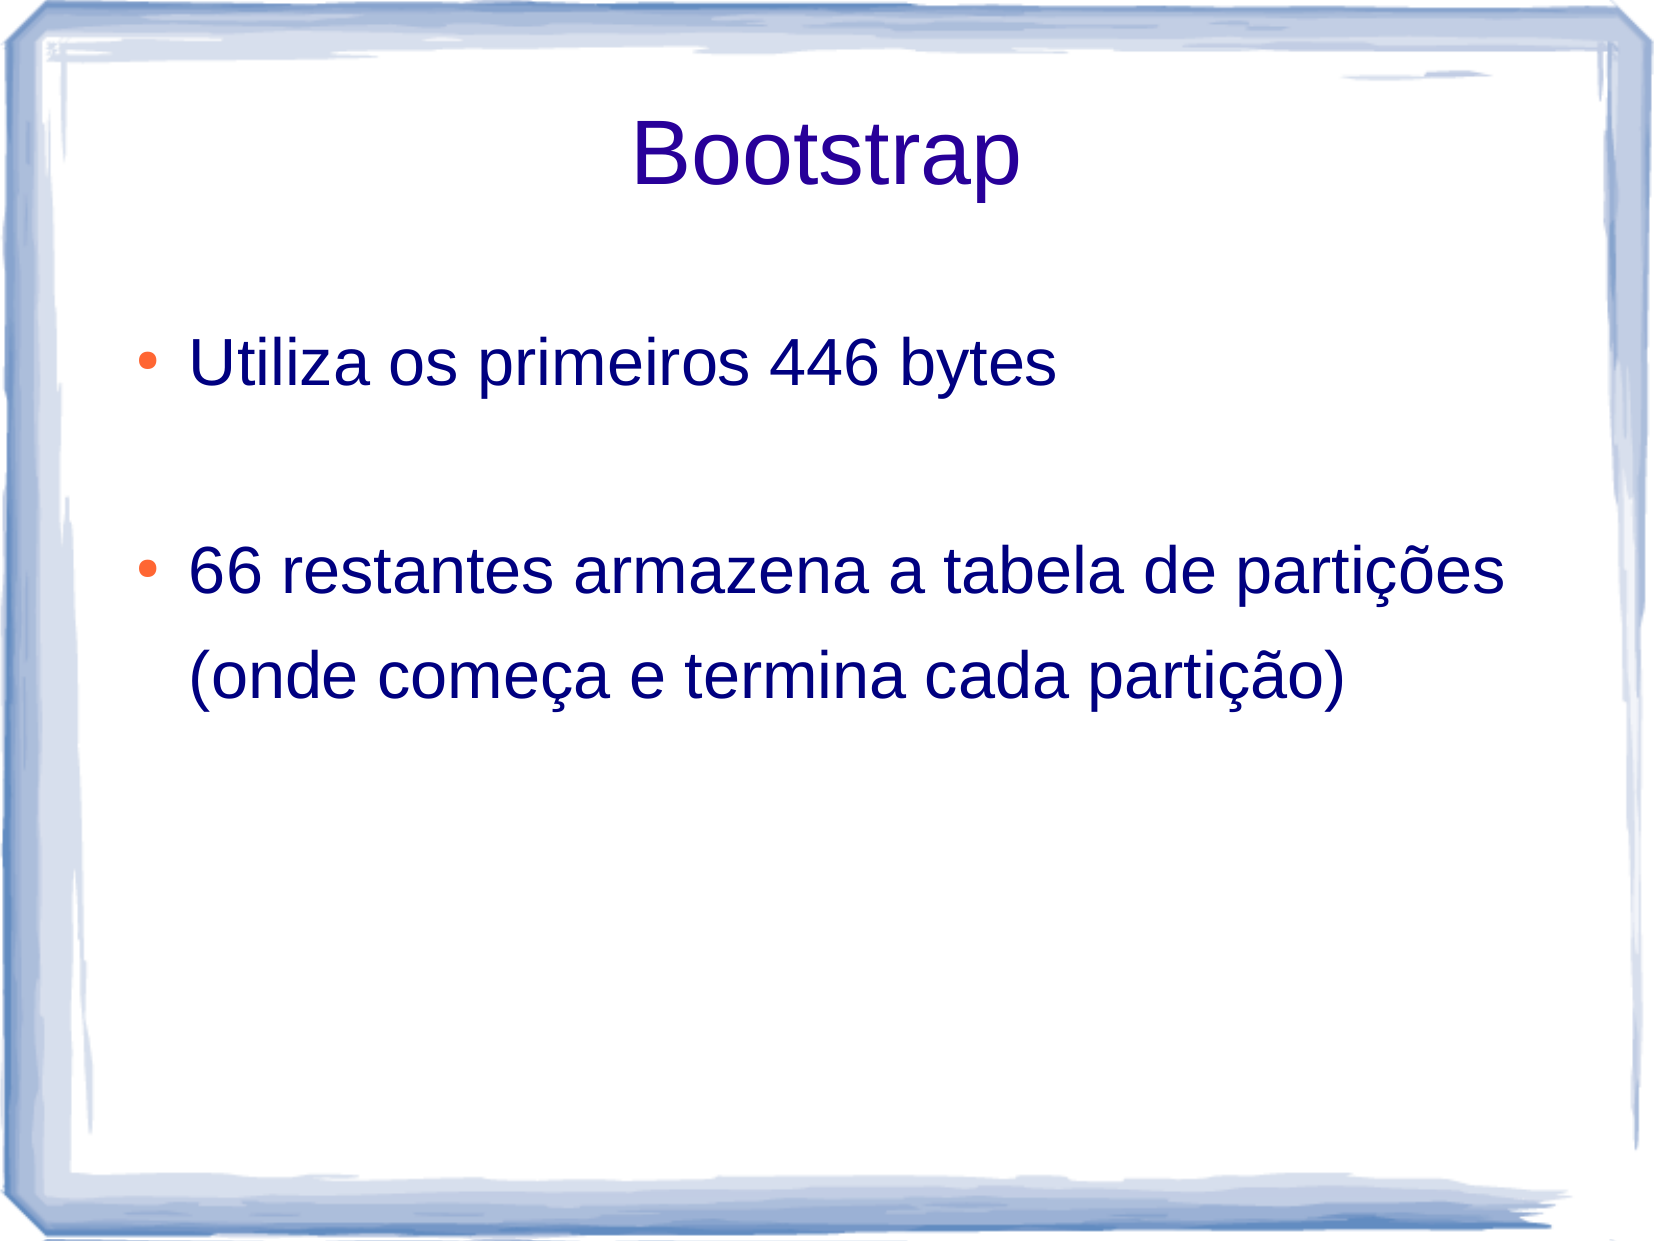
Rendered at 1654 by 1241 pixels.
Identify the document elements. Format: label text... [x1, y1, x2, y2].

title Bootstrap [82, 49, 1571, 257]
picture [0, 0, 1654, 1241]
list Utiliza os primeiros 446 bytes 66 restantes armazena a tabela de partições (onde começa e termina cada partição) [118, 324, 1571, 1045]
